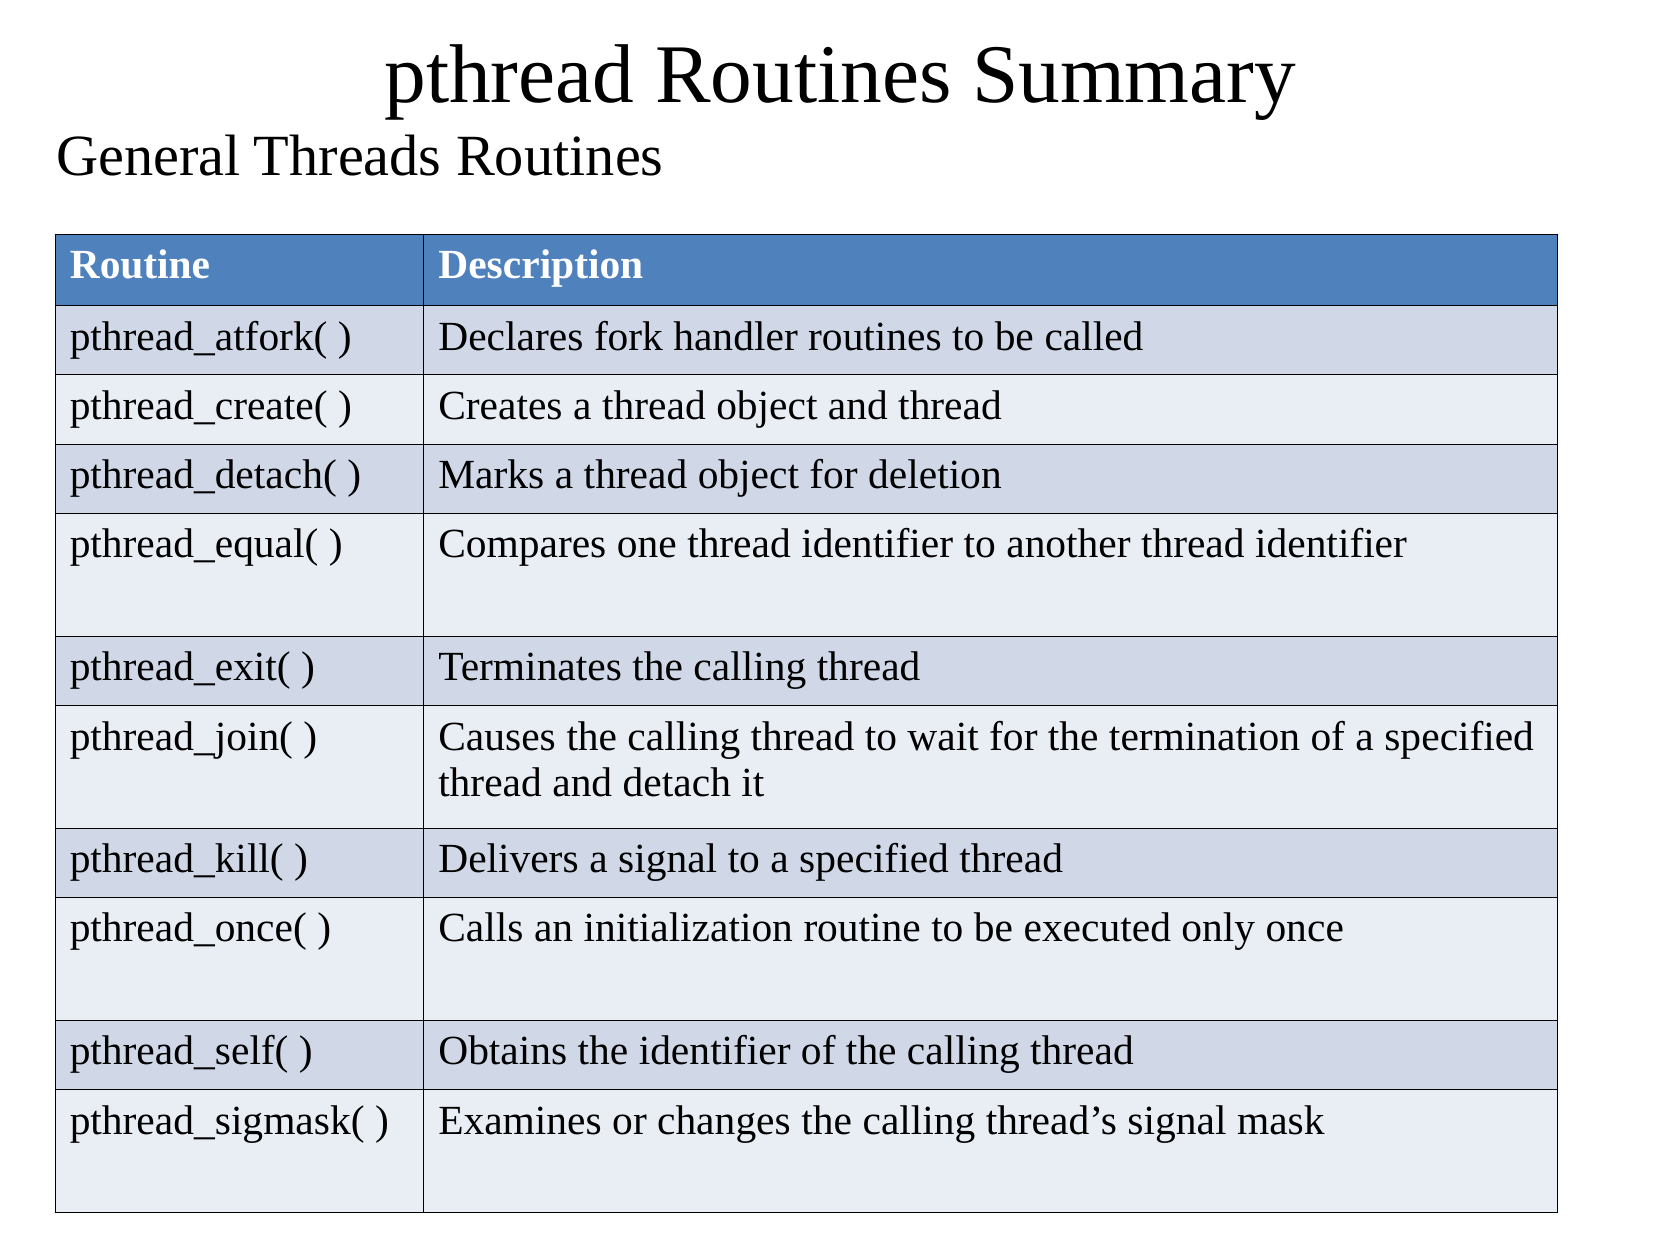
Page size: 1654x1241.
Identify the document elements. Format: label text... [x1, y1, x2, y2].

table_cell Examines or changes the calling thread’s signal mask [424, 1090, 1557, 1212]
table_header Description [424, 235, 1557, 305]
table_cell Declares fork handler routines to be called [424, 306, 1557, 374]
list General Threads Routines [41, 110, 1530, 207]
table_cell pthread_kill( ) [56, 829, 423, 897]
table_cell Causes the calling thread to wait for the termination of a specified thread and detach it [424, 706, 1557, 828]
table_cell pthread_atfork( ) [56, 306, 423, 374]
table_cell pthread_exit( ) [56, 637, 423, 705]
table_cell Terminates the calling thread [424, 637, 1557, 705]
table_cell pthread_equal( ) [56, 514, 423, 636]
table_cell Creates a thread object and thread [424, 375, 1557, 444]
table_cell pthread_create( ) [56, 375, 423, 444]
table_cell pthread_once( ) [56, 898, 423, 1020]
table_cell pthread_join( ) [56, 706, 423, 828]
table_cell Delivers a signal to a specified thread [424, 829, 1557, 897]
table_header Routine [56, 235, 423, 305]
table_cell Compares one thread identifier to another thread identifier [424, 514, 1557, 636]
table_cell pthread_sigmask( ) [56, 1090, 423, 1212]
table_cell Obtains the identifier of the calling thread [424, 1021, 1557, 1089]
table_cell Marks a thread object for deletion [424, 445, 1557, 513]
title pthread Routines Summary [96, 0, 1585, 138]
table_cell pthread_detach( ) [56, 445, 423, 513]
table_cell Calls an initialization routine to be executed only once [424, 898, 1557, 1020]
table_cell pthread_self( ) [56, 1021, 423, 1089]
